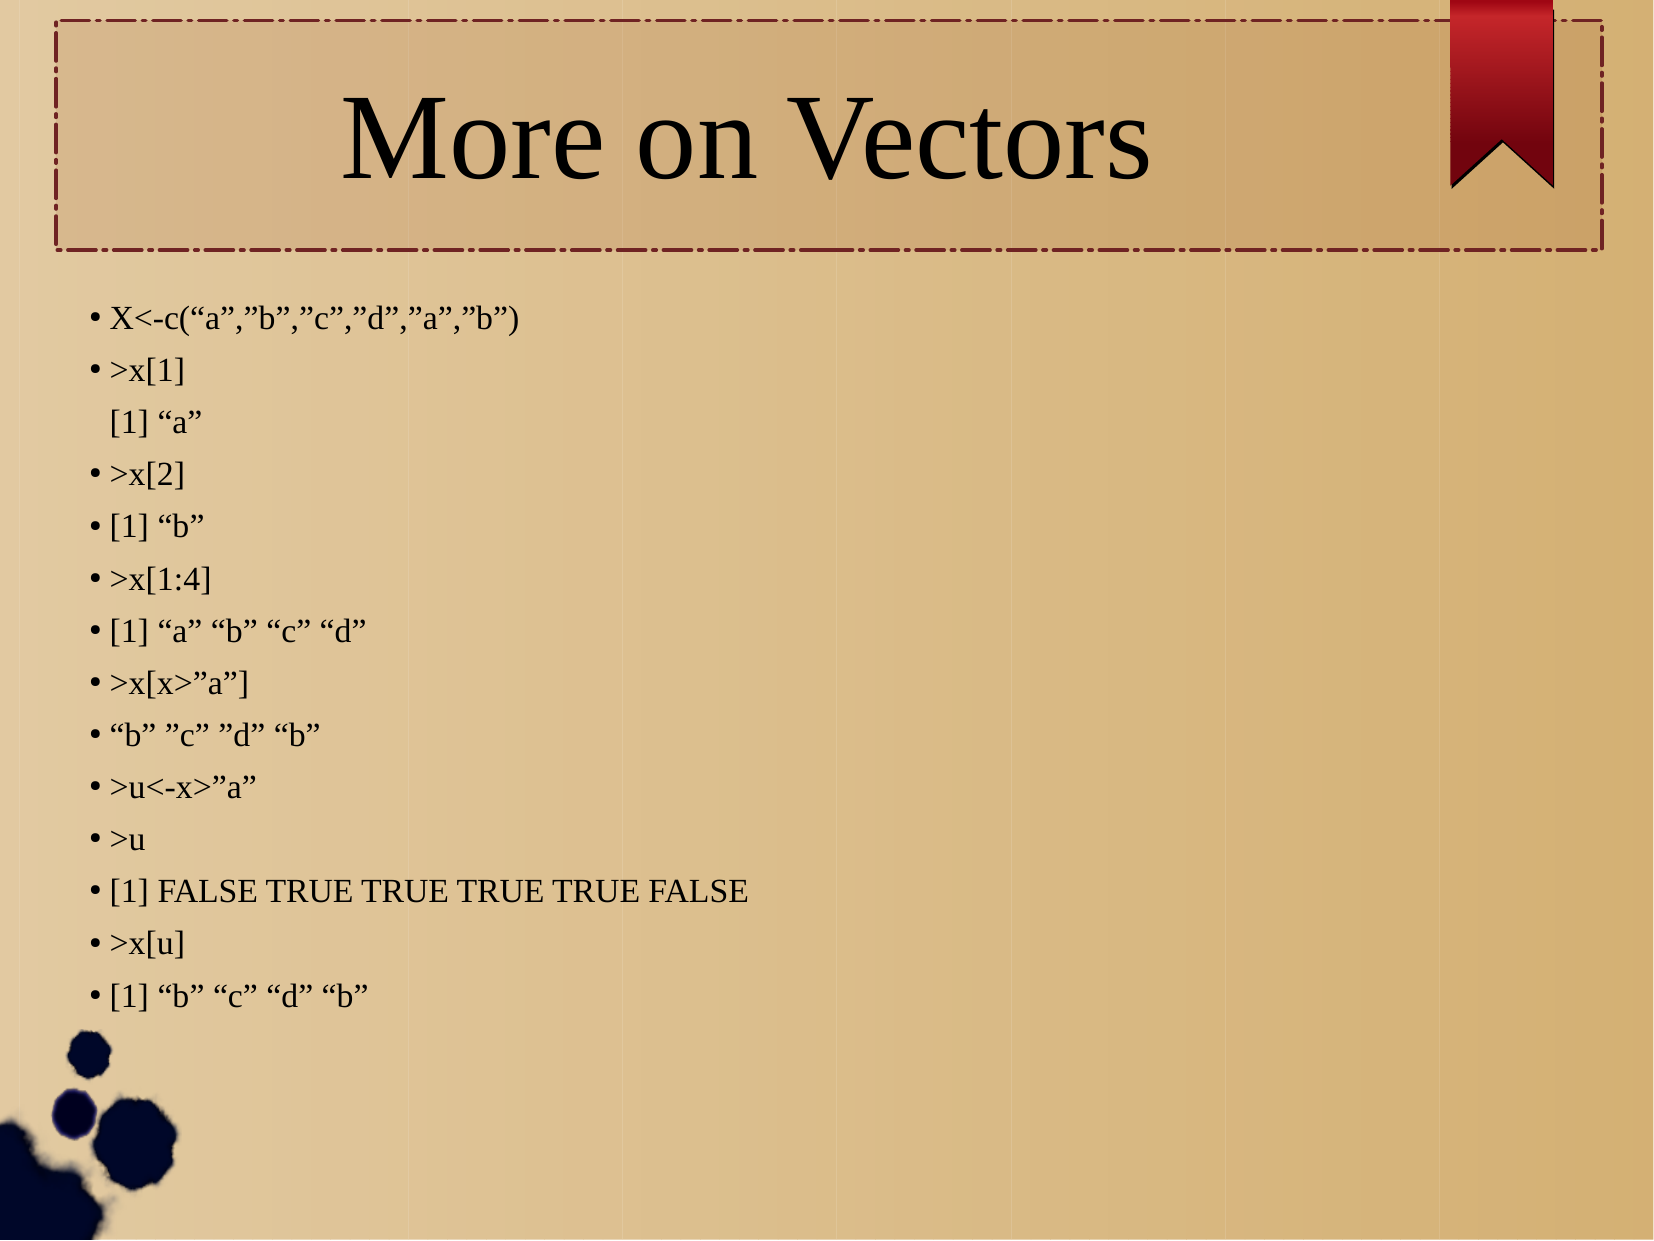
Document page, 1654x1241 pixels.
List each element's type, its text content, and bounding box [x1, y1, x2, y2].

title More on Vectors [82, 47, 1412, 229]
list X<-c(“a”,”b”,”c”,”d”,”a”,”b”) >x[1] [1] “a” >x[2] [1] “b” >x[1:4] [1] “a” “b” “c” “d” >x[x>”a”] “b” ”c” ”d” “b” >u<-x>”a” >u [1] FALSE TRUE TRUE TRUE TRUE FALSE >x[u] [1] “b” “c” “d” “b” [82, 299, 1571, 1019]
